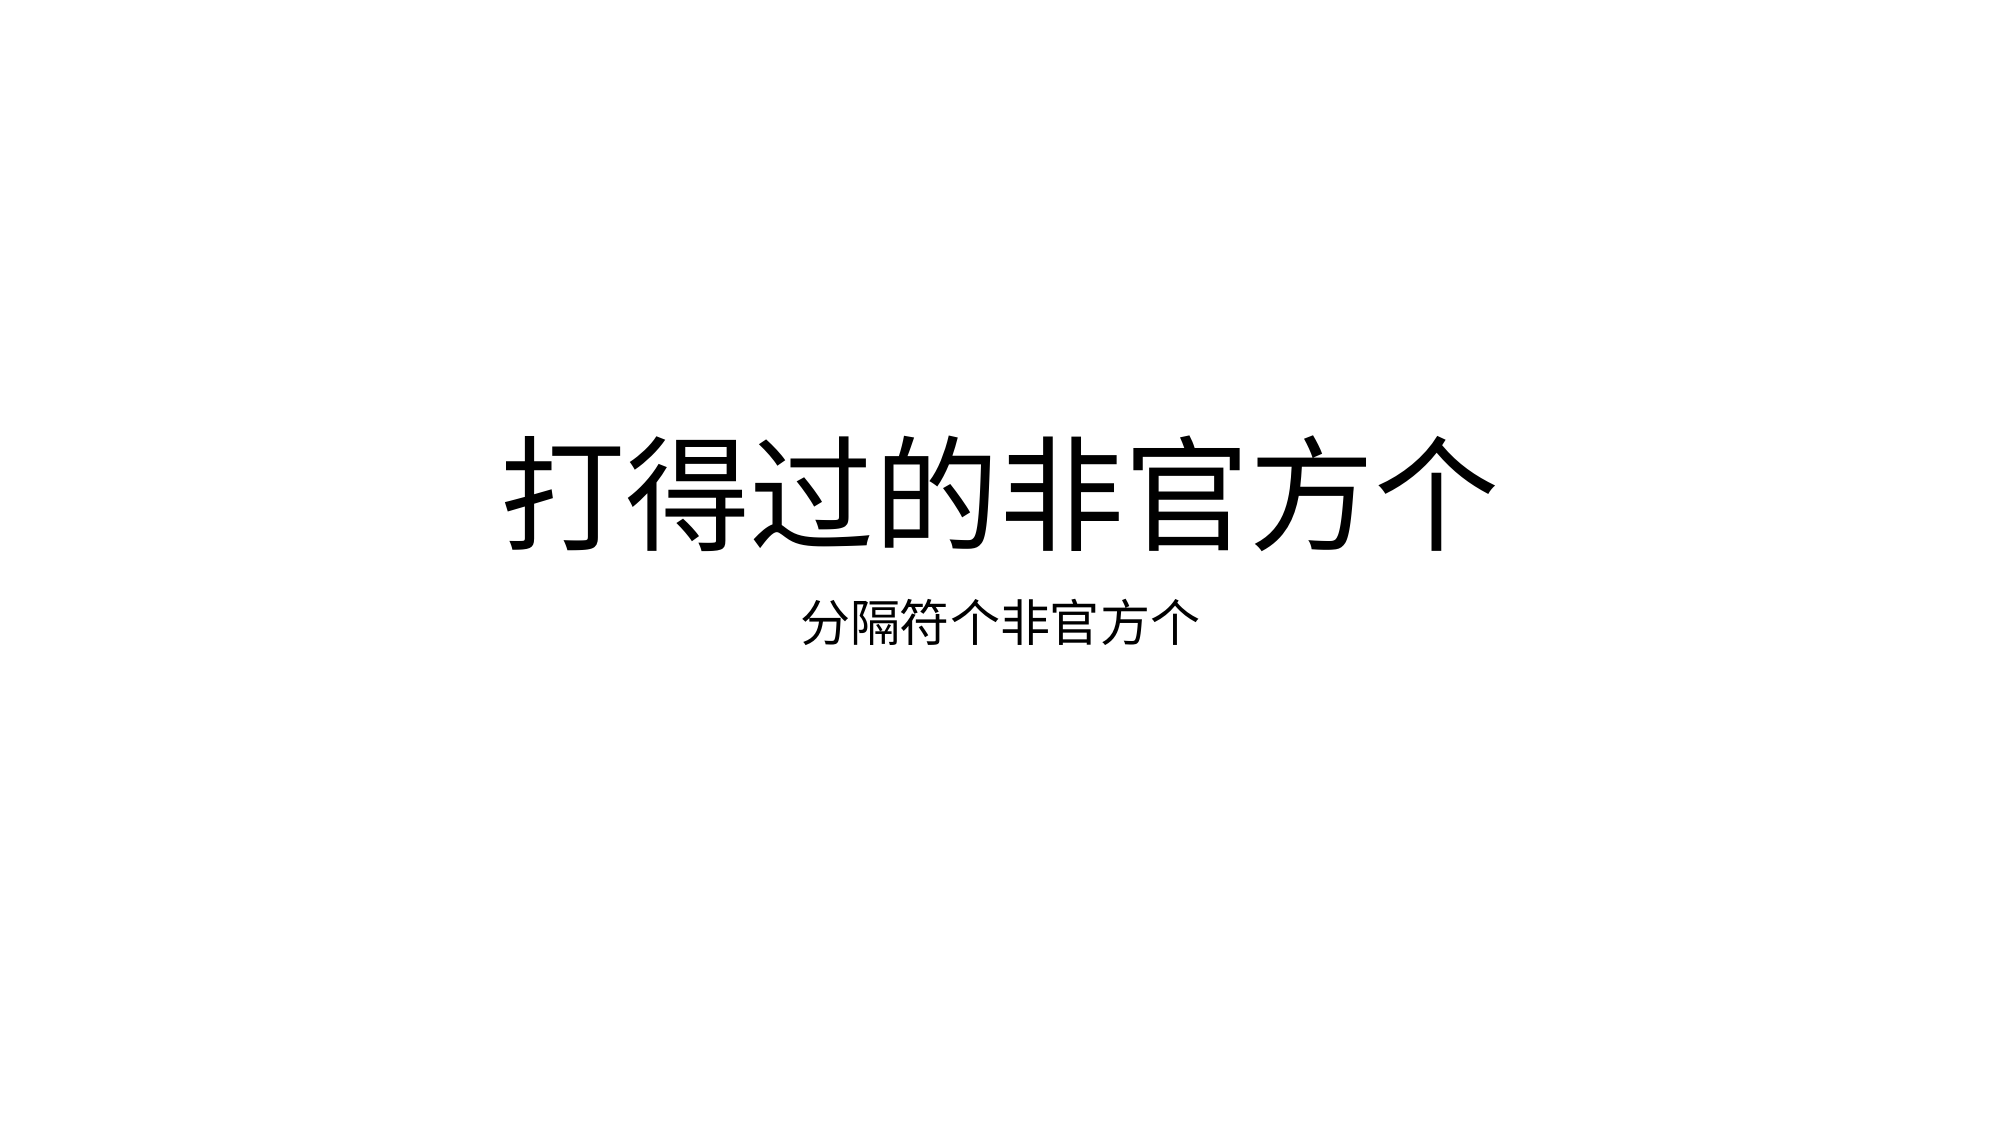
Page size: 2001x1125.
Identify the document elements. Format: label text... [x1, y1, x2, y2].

title 打得过的非官方个 [249, 184, 1750, 576]
subtitle 分隔符个非官方个 [249, 590, 1750, 863]
